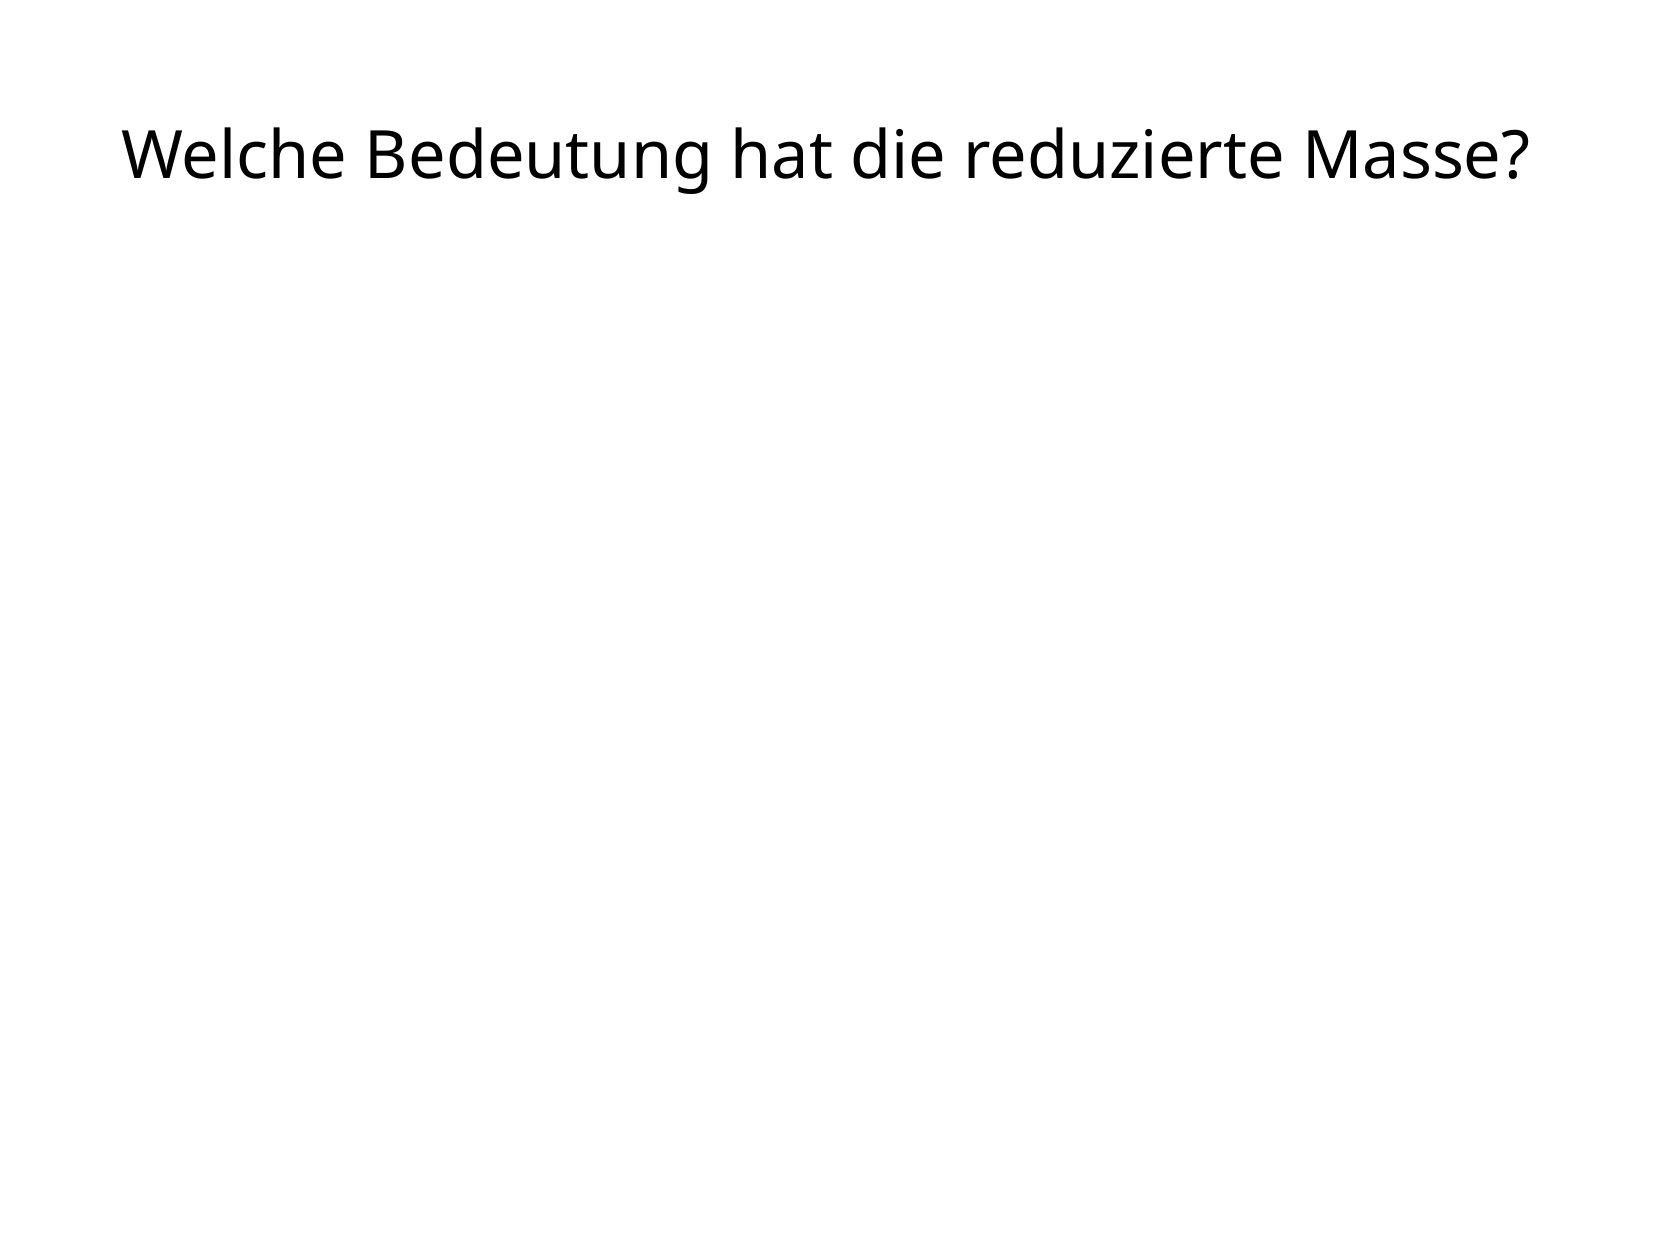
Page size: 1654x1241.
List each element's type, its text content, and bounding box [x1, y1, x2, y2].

title Welche Bedeutung hat die reduzierte Masse? [82, 49, 1571, 257]
